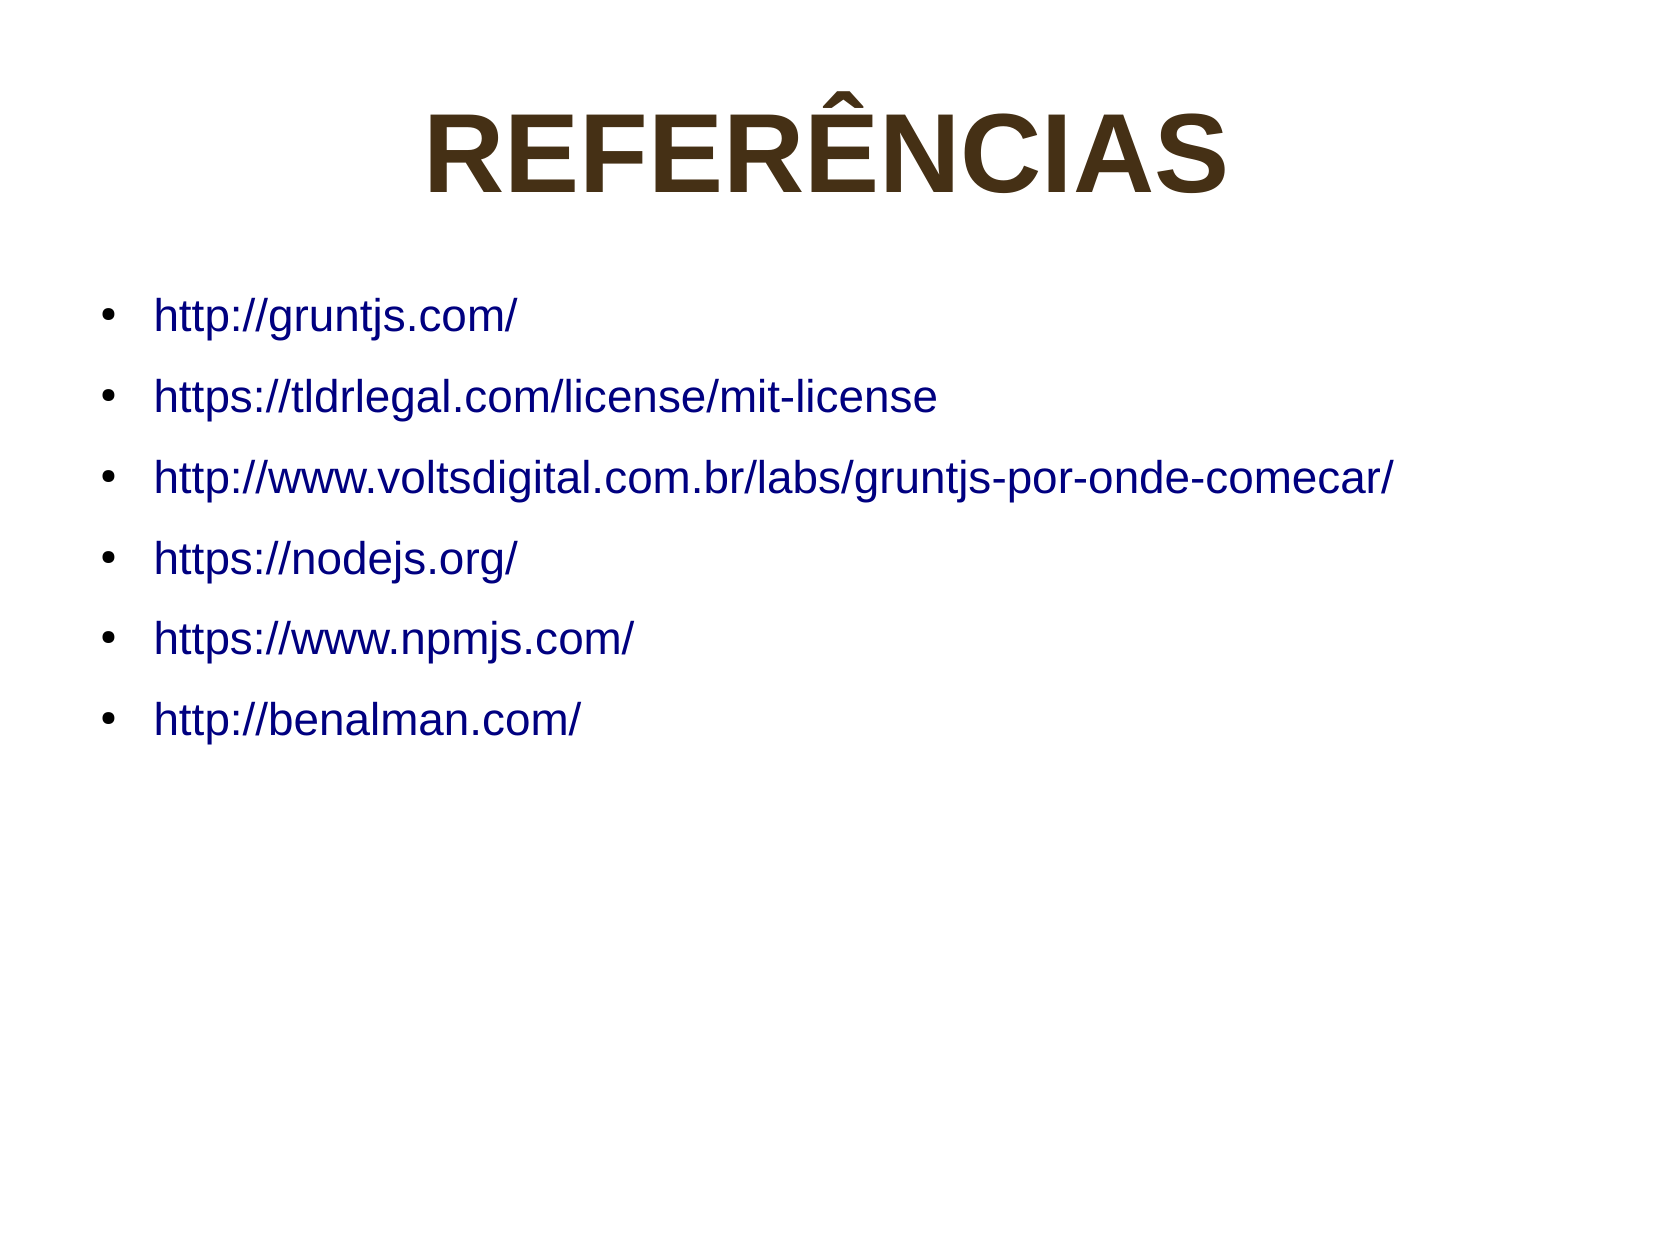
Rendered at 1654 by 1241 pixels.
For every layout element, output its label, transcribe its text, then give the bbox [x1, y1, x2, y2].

list http://gruntjs.com/ https://tldrlegal.com/license/mit-license http://www.voltsdigital.com.br/labs/gruntjs-por-onde-comecar/ https://nodejs.org/ https://www.npmjs.com/ http://benalman.com/ [82, 290, 1571, 1010]
title REFERÊNCIAS [82, 49, 1571, 257]
